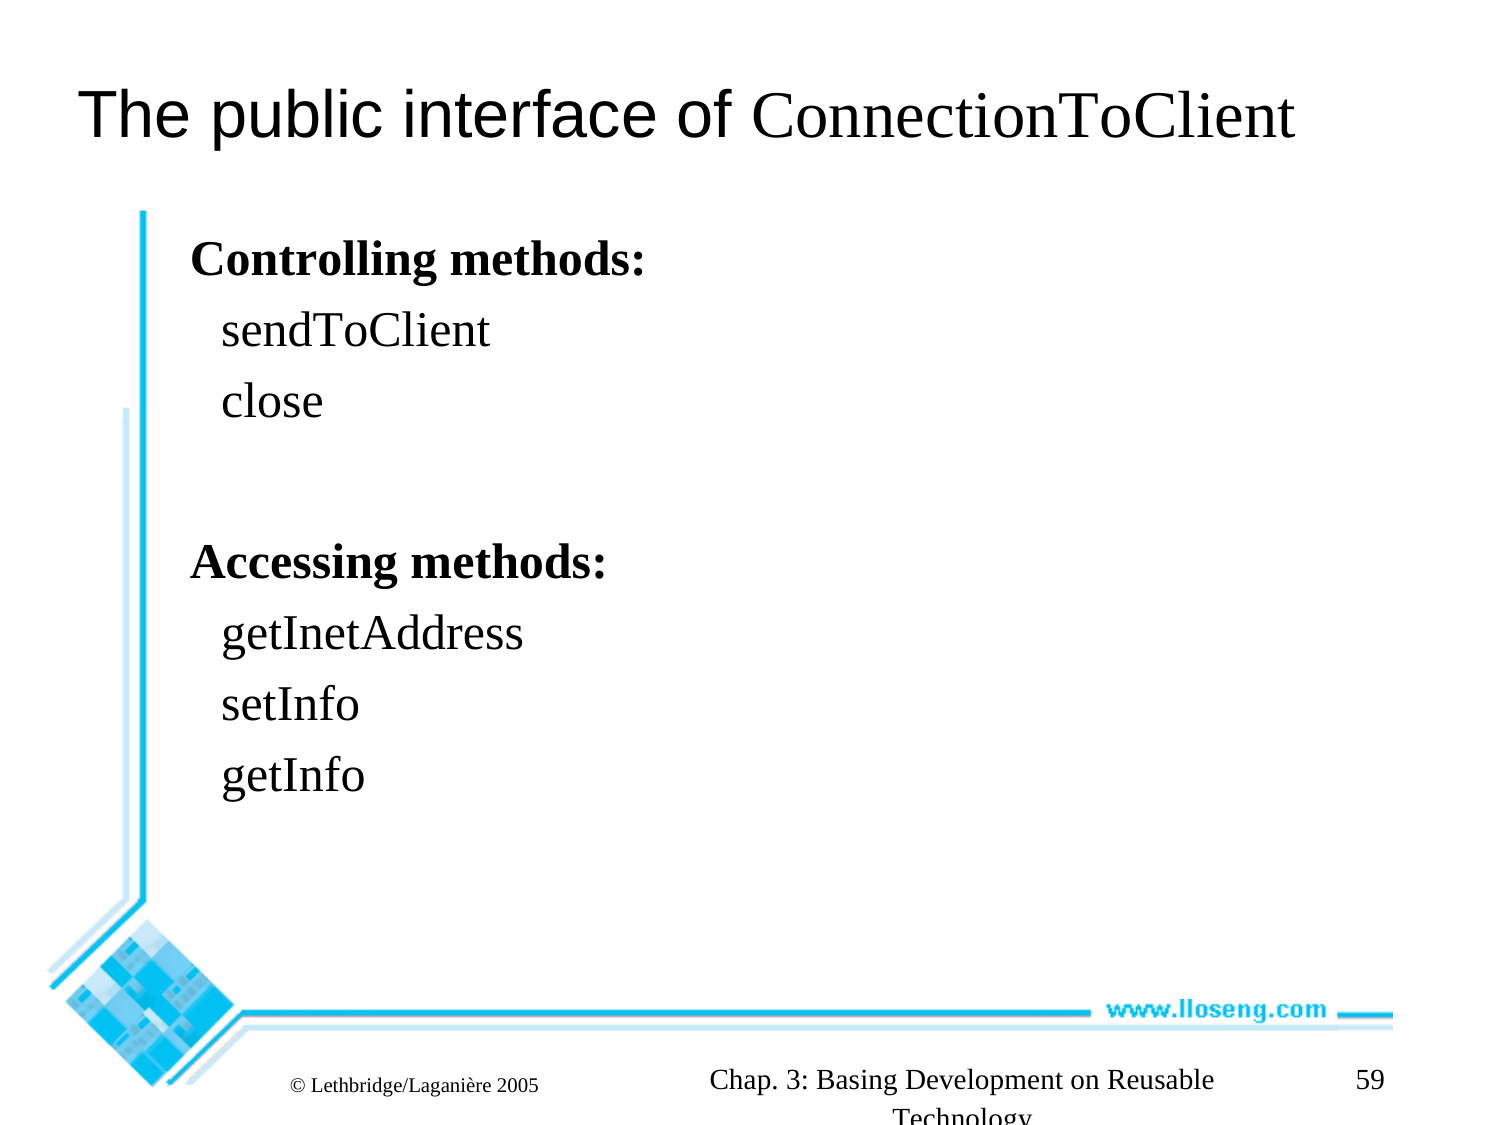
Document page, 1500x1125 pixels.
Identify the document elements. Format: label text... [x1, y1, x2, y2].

text_box Chap. 3: Basing Development on Reusable Technology [624, 1050, 1300, 1125]
text_box 15 [1325, 1050, 1401, 1125]
text_box © Lethbridge/Laganière 2005 [275, 1062, 601, 1125]
picture [35, 199, 1363, 1089]
title The public interface of ConnectionToClient [62, 37, 1413, 188]
list Controlling methods: sendToClient close Accessing methods: getInetAddress setInfo getInfo [174, 212, 1413, 1000]
